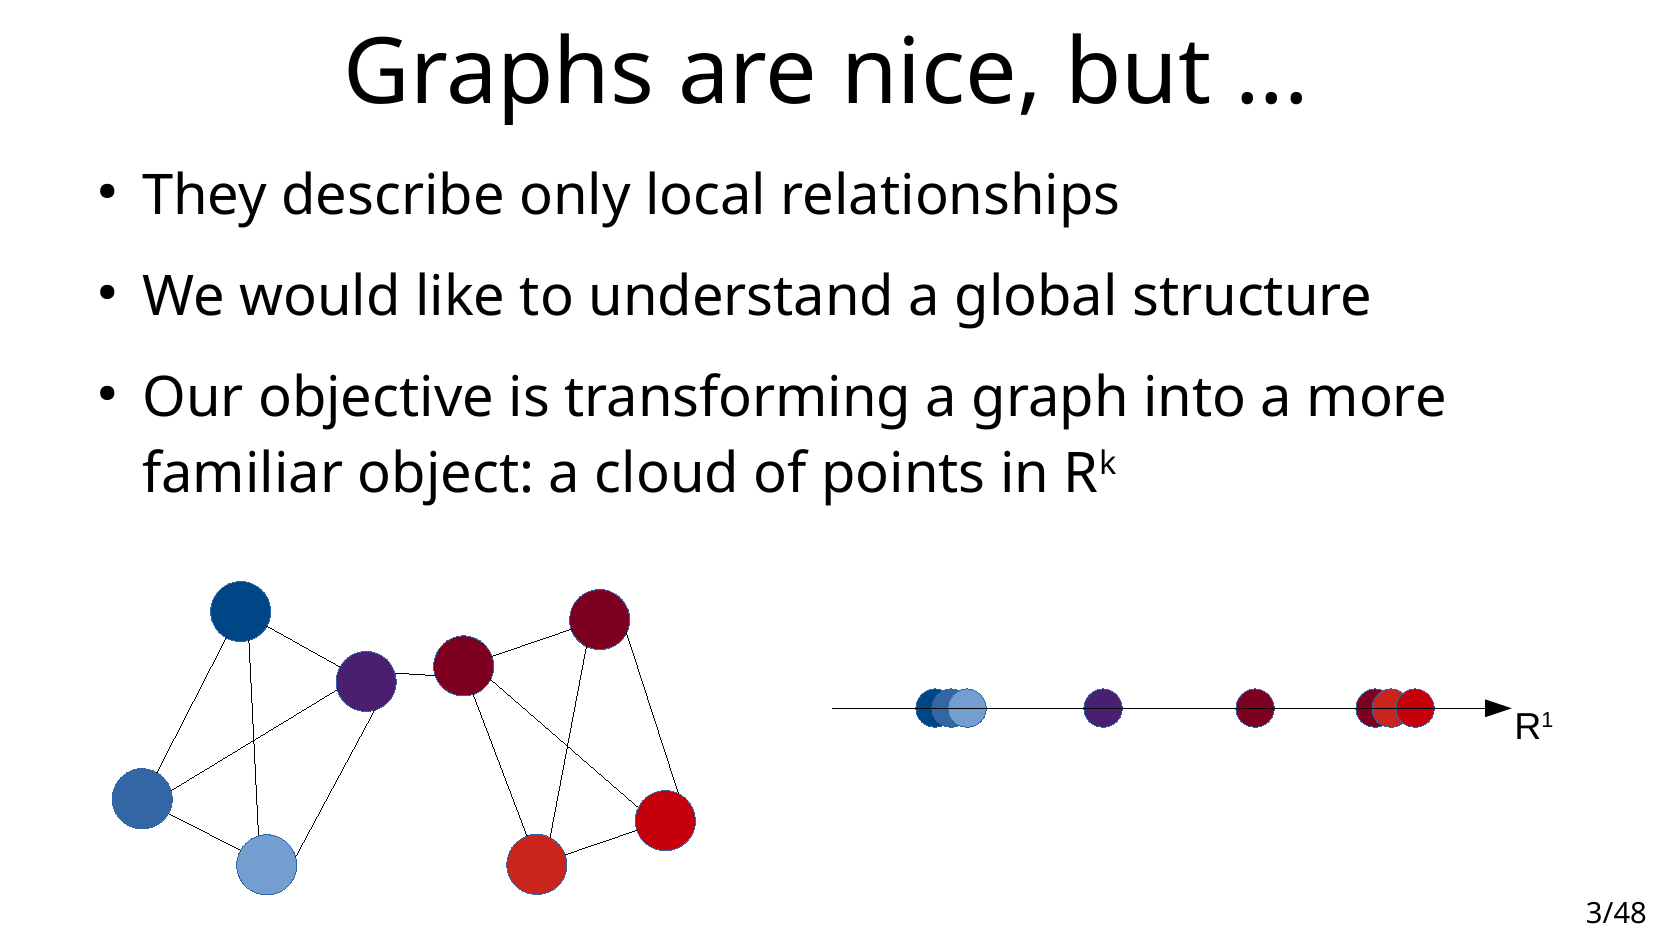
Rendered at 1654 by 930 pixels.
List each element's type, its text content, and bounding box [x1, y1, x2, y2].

text_box [1235, 688, 1275, 708]
text_box [569, 589, 630, 650]
text_box [1355, 688, 1435, 708]
text_box [635, 790, 696, 851]
text_box [1355, 709, 1435, 728]
text_box [915, 709, 987, 728]
text_box [1083, 688, 1123, 708]
list They describe only local relationships We would like to understand a global structure Our objective is transforming a graph into a more familiar object: a cloud of points in Rk [82, 154, 1571, 516]
text_box [1235, 709, 1275, 728]
text_box [506, 834, 567, 895]
text_box [112, 768, 173, 829]
text_box [236, 834, 297, 895]
text_box [915, 688, 987, 708]
text_box [336, 651, 397, 712]
text_box [210, 581, 271, 642]
text_box R1 [1499, 698, 1569, 756]
text_box [1083, 709, 1123, 728]
title Graphs are nice, but ... [82, 2, 1571, 135]
text_box [433, 635, 494, 696]
